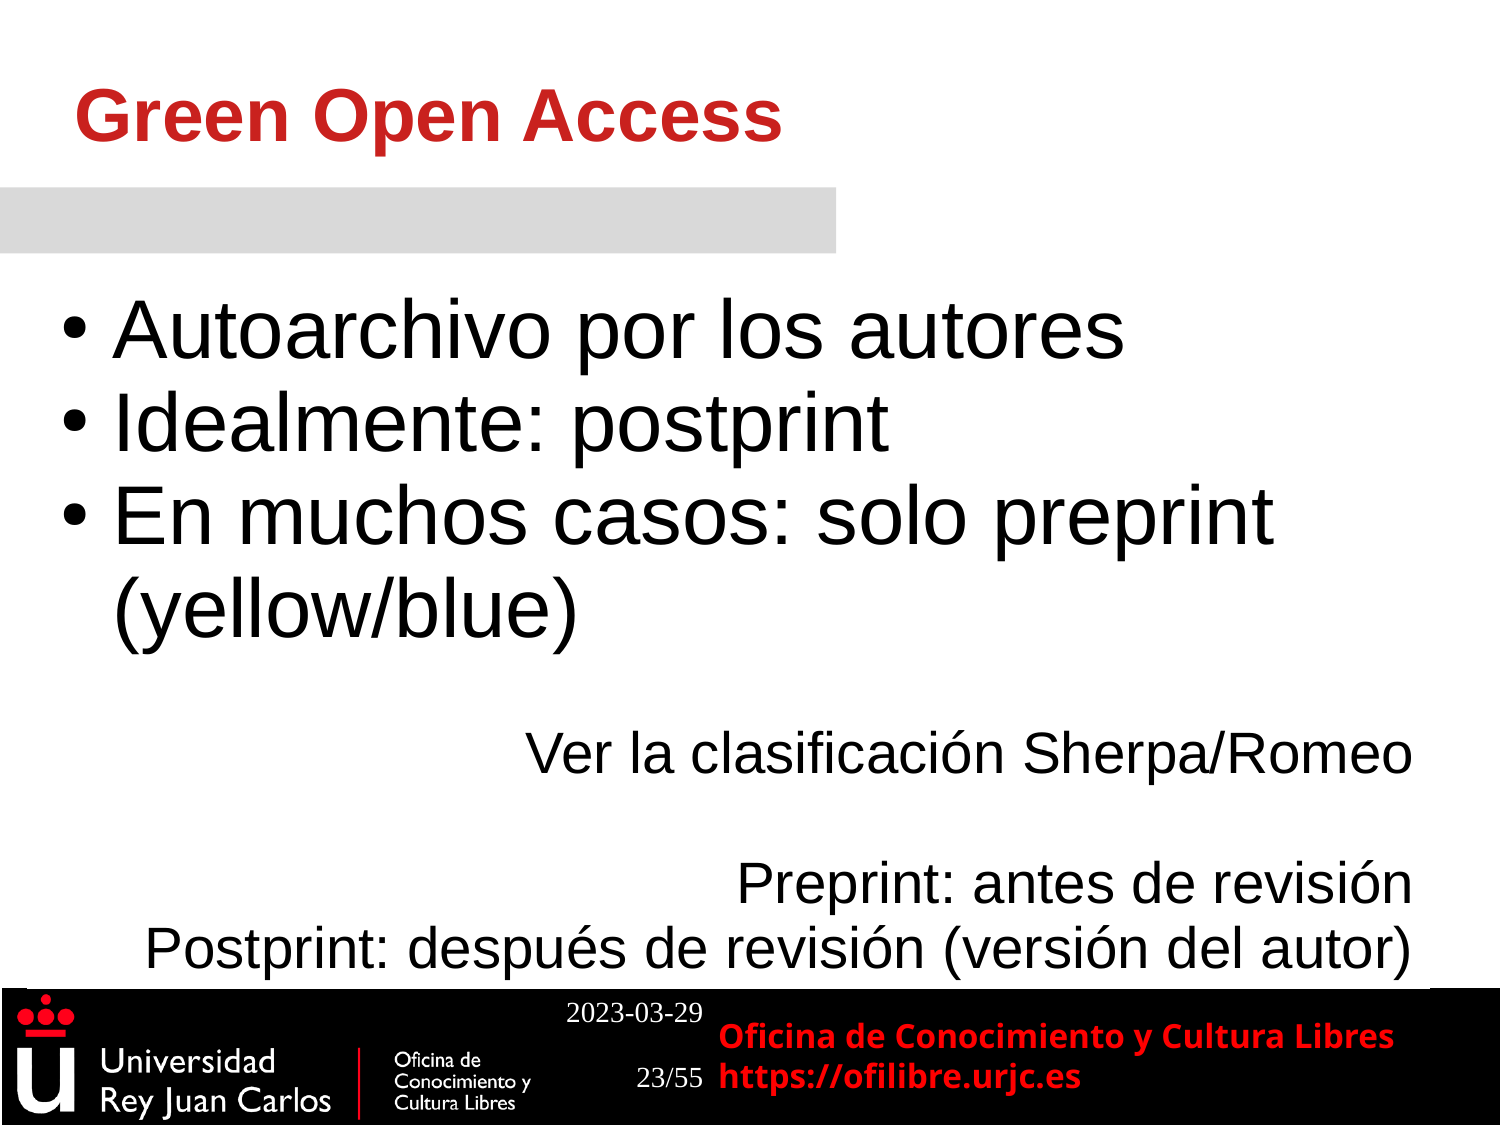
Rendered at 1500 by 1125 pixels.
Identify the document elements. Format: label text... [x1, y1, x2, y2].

title [75, 7, 1425, 196]
text_box Green Open Access [60, 66, 991, 249]
text_box Autoarchivo por los autores Idealmente: postprint En muchos casos: solo preprint (yellow/blue) Ver la clasificación Sherpa/Romeo Preprint: antes de revisión Postprint: después de revisión (versión del autor) [27, 276, 1430, 989]
picture [17, 994, 531, 1120]
